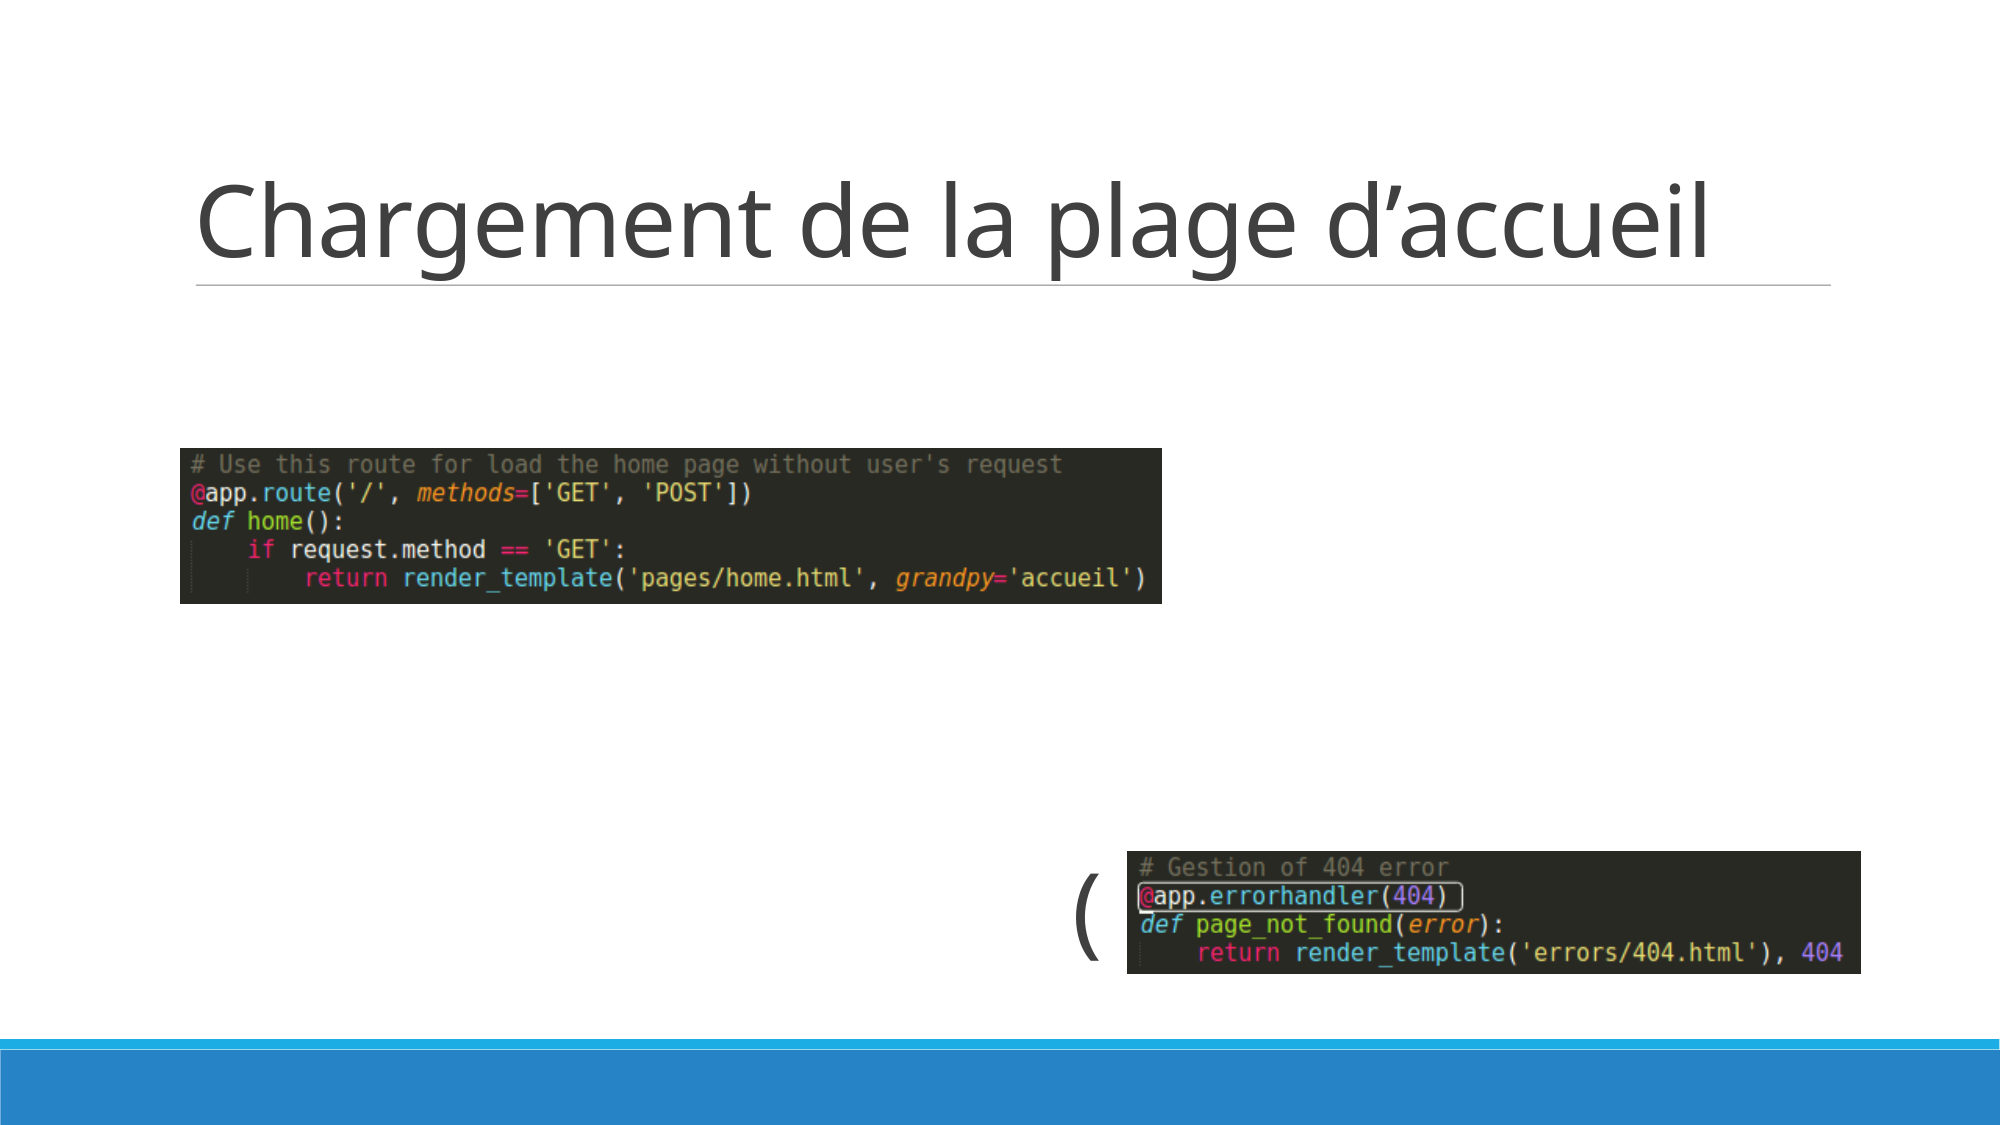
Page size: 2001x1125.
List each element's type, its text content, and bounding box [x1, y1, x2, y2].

text_box Chargement de la plage d’accueil [180, 47, 1830, 285]
text_box ( ) [1057, 735, 2000, 974]
picture [180, 448, 1162, 604]
